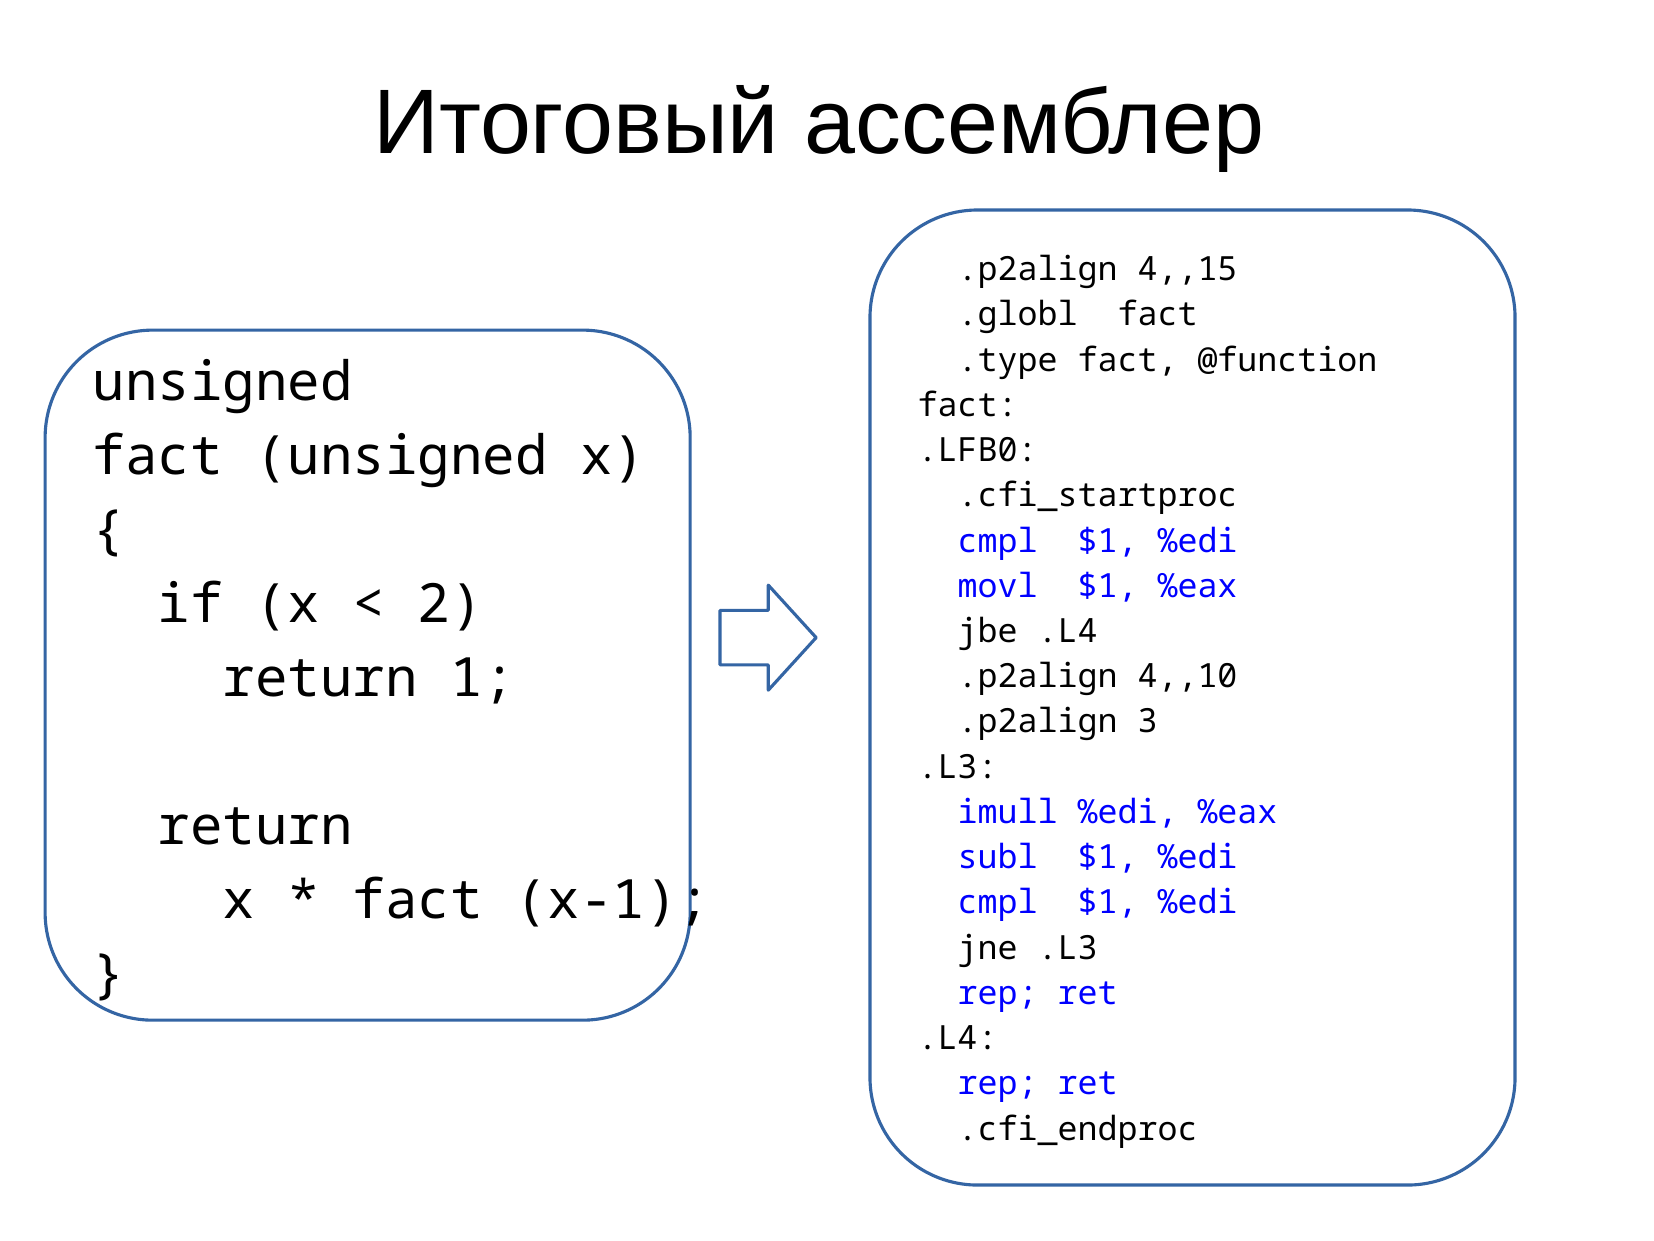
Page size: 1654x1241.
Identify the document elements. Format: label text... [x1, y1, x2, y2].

text_box .p2align 4,,15 .globl fact .type fact, @function fact: .LFB0: .cfi_startproc cmpl $1, %edi movl $1, %eax jbe .L4 .p2align 4,,10 .p2align 3 .L3: imull %edi, %eax subl $1, %edi cmpl $1, %edi jne .L3 rep; ret .L4: rep; ret .cfi_endproc [870, 210, 1516, 1186]
title Итоговый ассемблер [75, 17, 1564, 226]
text_box unsigned fact (unsigned x) { if (x < 2) return 1; return x * fact (x-1); } [45, 330, 691, 1021]
text_box [720, 585, 817, 691]
